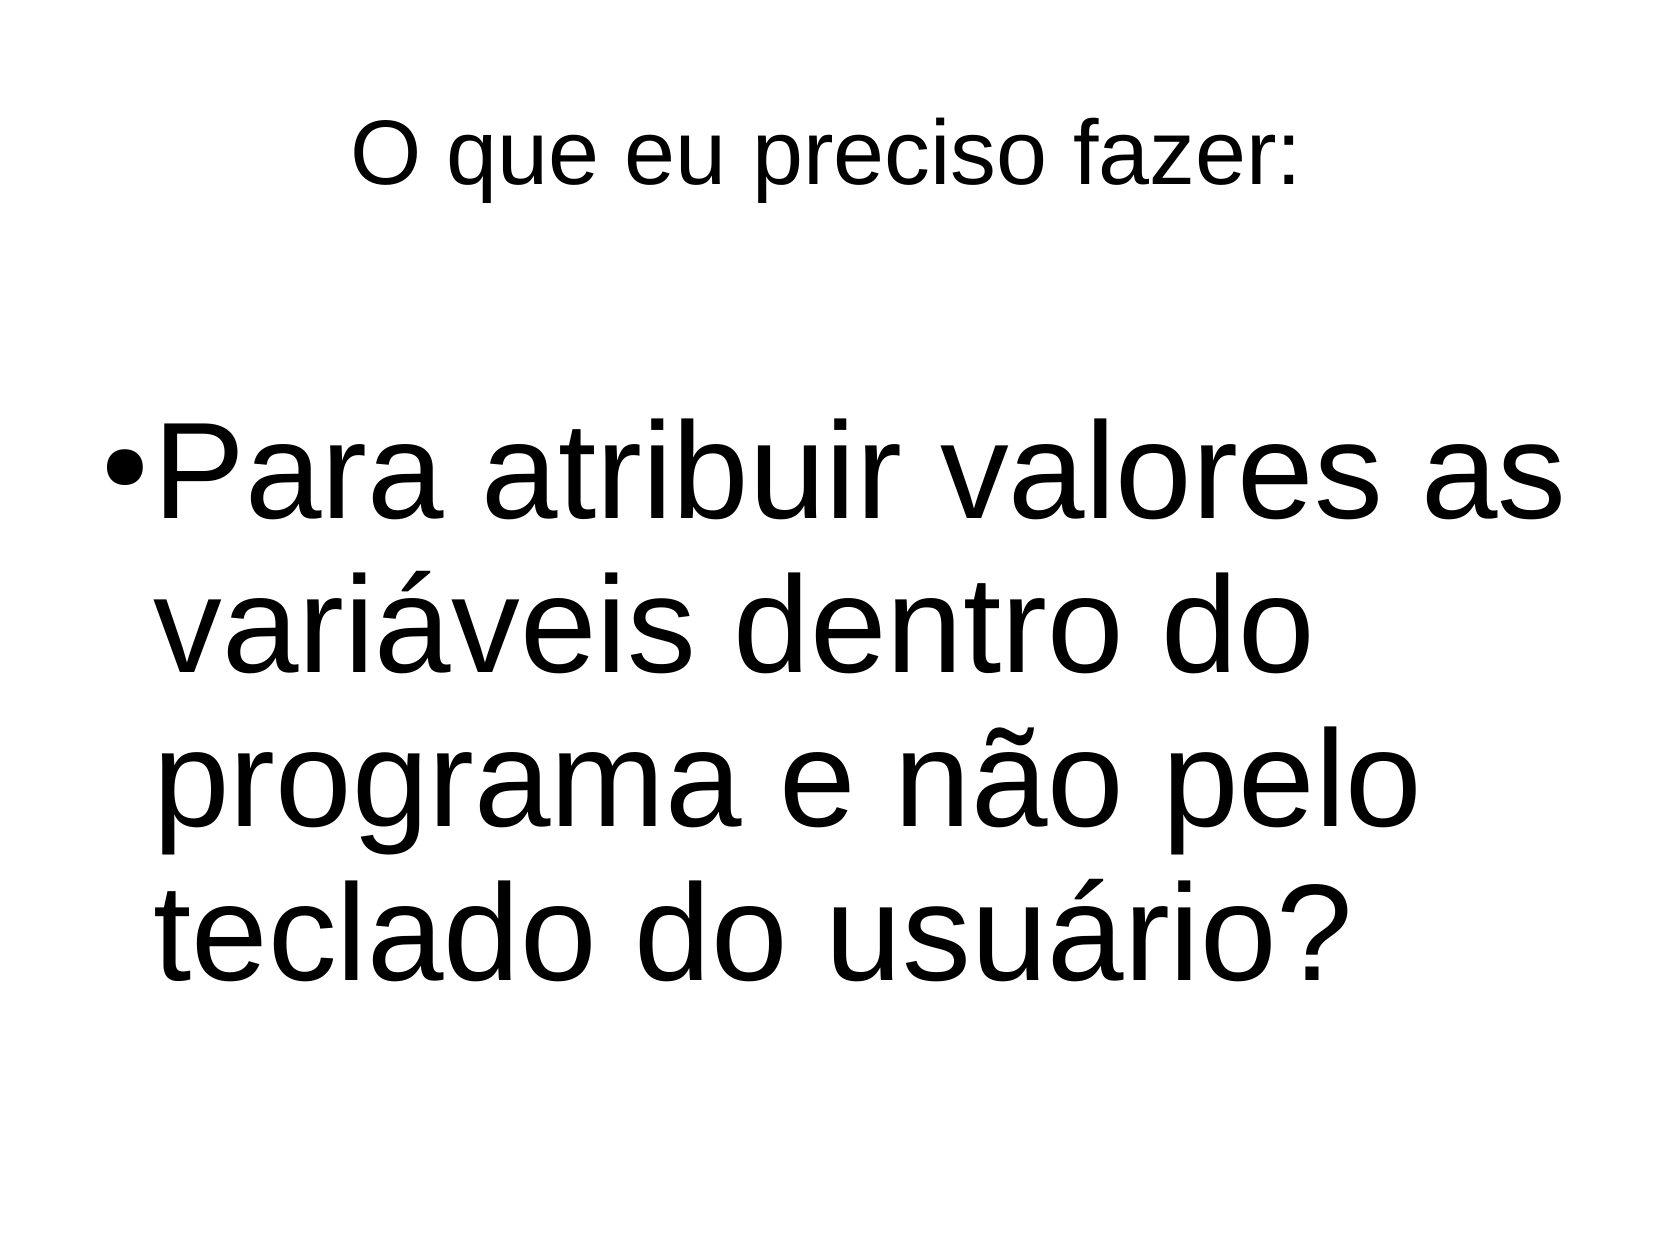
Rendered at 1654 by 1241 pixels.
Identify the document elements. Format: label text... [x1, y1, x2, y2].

list Para atribuir valores as variáveis dentro do programa e não pelo teclado do usuário? [82, 290, 1571, 1109]
title O que eu preciso fazer: [82, 49, 1571, 257]
